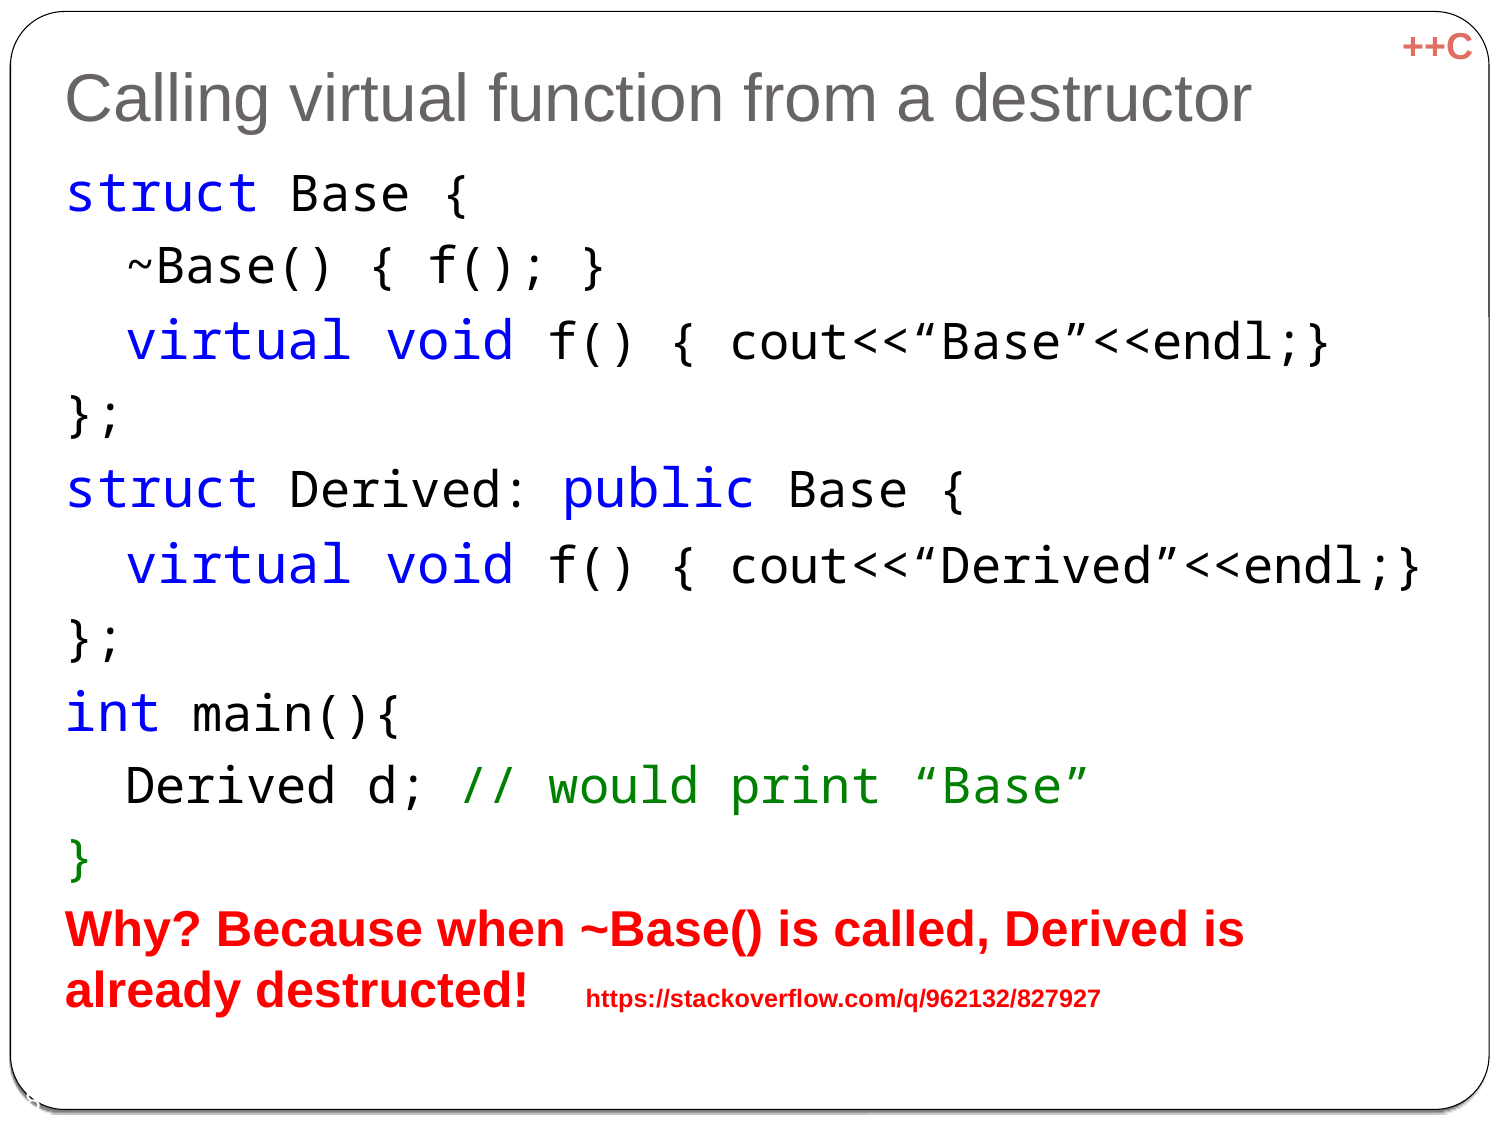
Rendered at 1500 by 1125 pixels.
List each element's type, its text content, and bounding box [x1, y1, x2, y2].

list struct Base { ~Base() { f(); } virtual void f() { cout<<“Base”<<endl;} }; struct Derived: public Base { virtual void f() { cout<<“Derived”<<endl;} }; int main(){ Derived d; // would print “Base” } Why? Because when ~Base() is called, Derived is already destructed! https://stackoverflow.com/q/962132/827927 [50, 149, 1450, 1088]
title Calling virtual function from a destructor [50, 45, 1450, 149]
slide_number <number> [0, 1074, 50, 1125]
